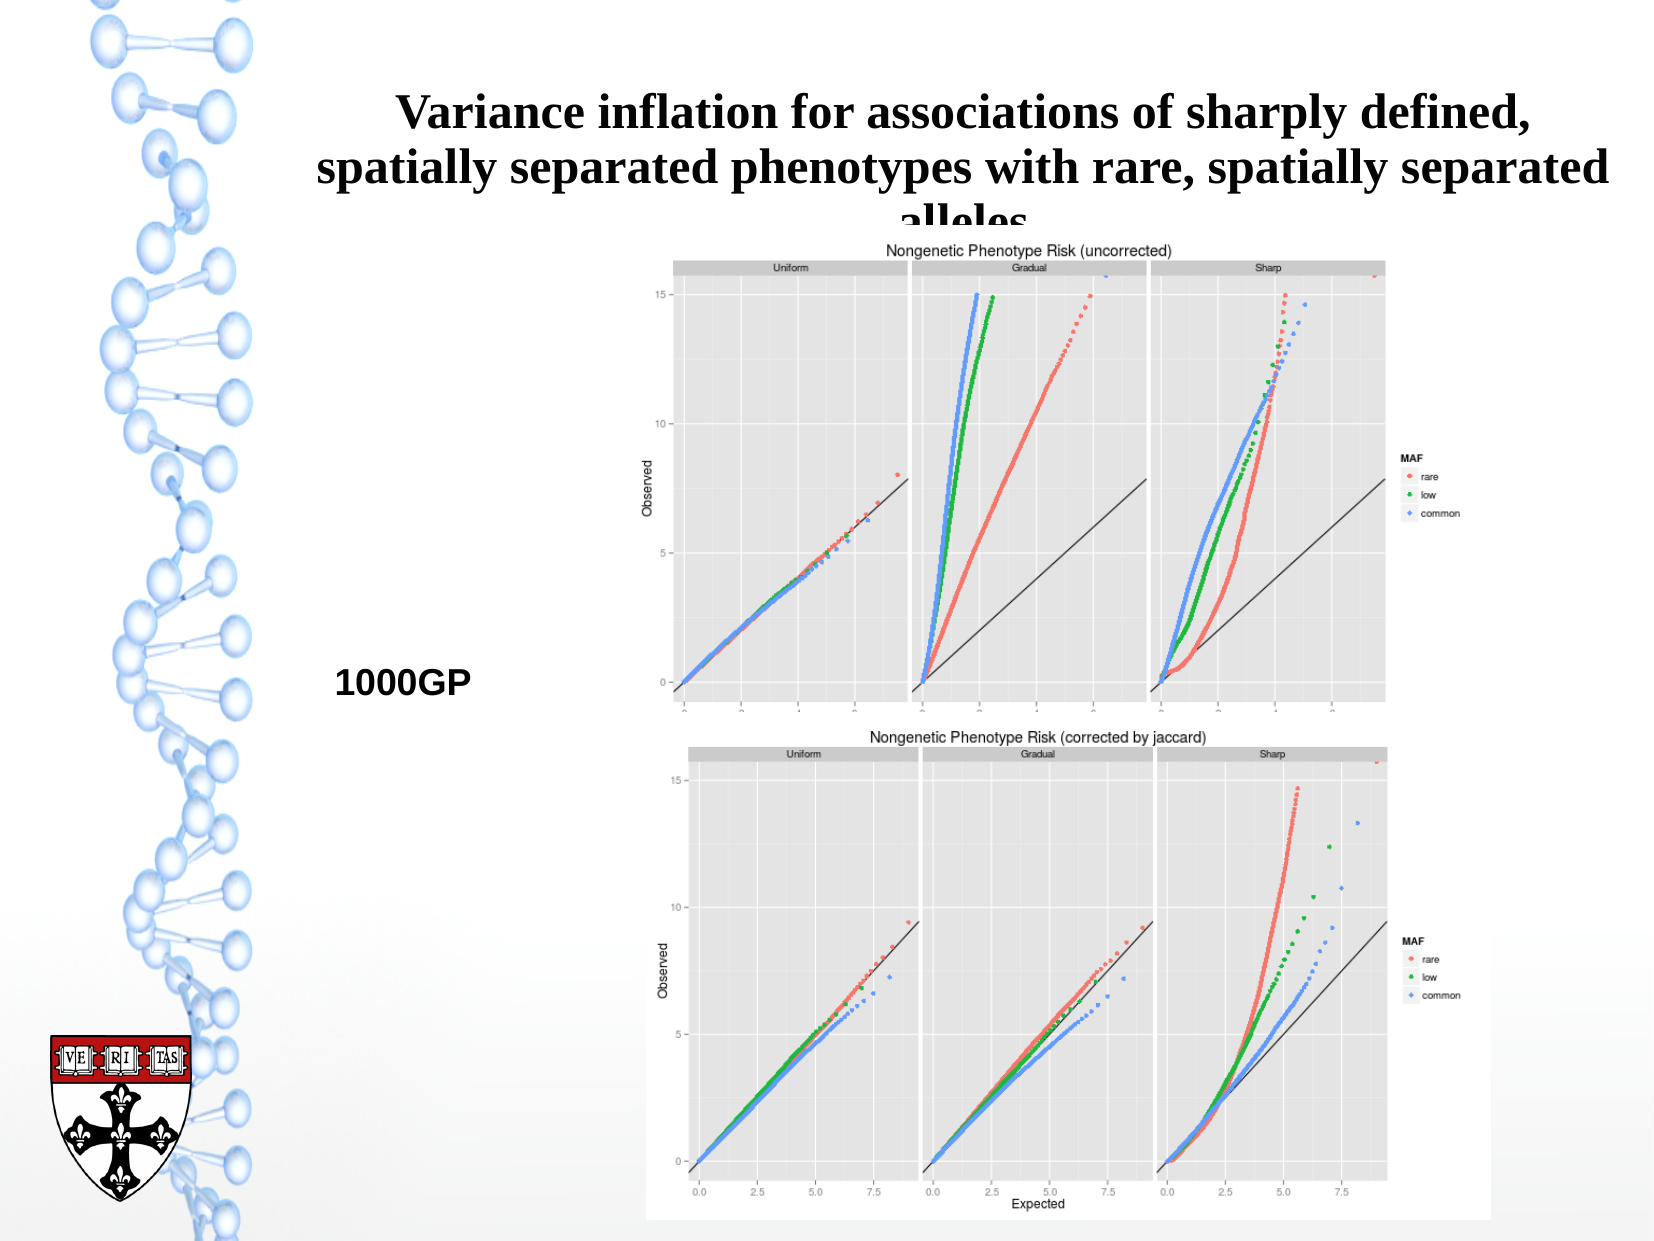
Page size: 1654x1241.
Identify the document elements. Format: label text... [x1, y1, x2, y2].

picture [0, 0, 1654, 1241]
title Variance inflation for associations of sharply defined, spatially separated phenotypes with rare, spatially separated alleles [300, 82, 1626, 251]
text_box 1000GP [319, 653, 487, 711]
